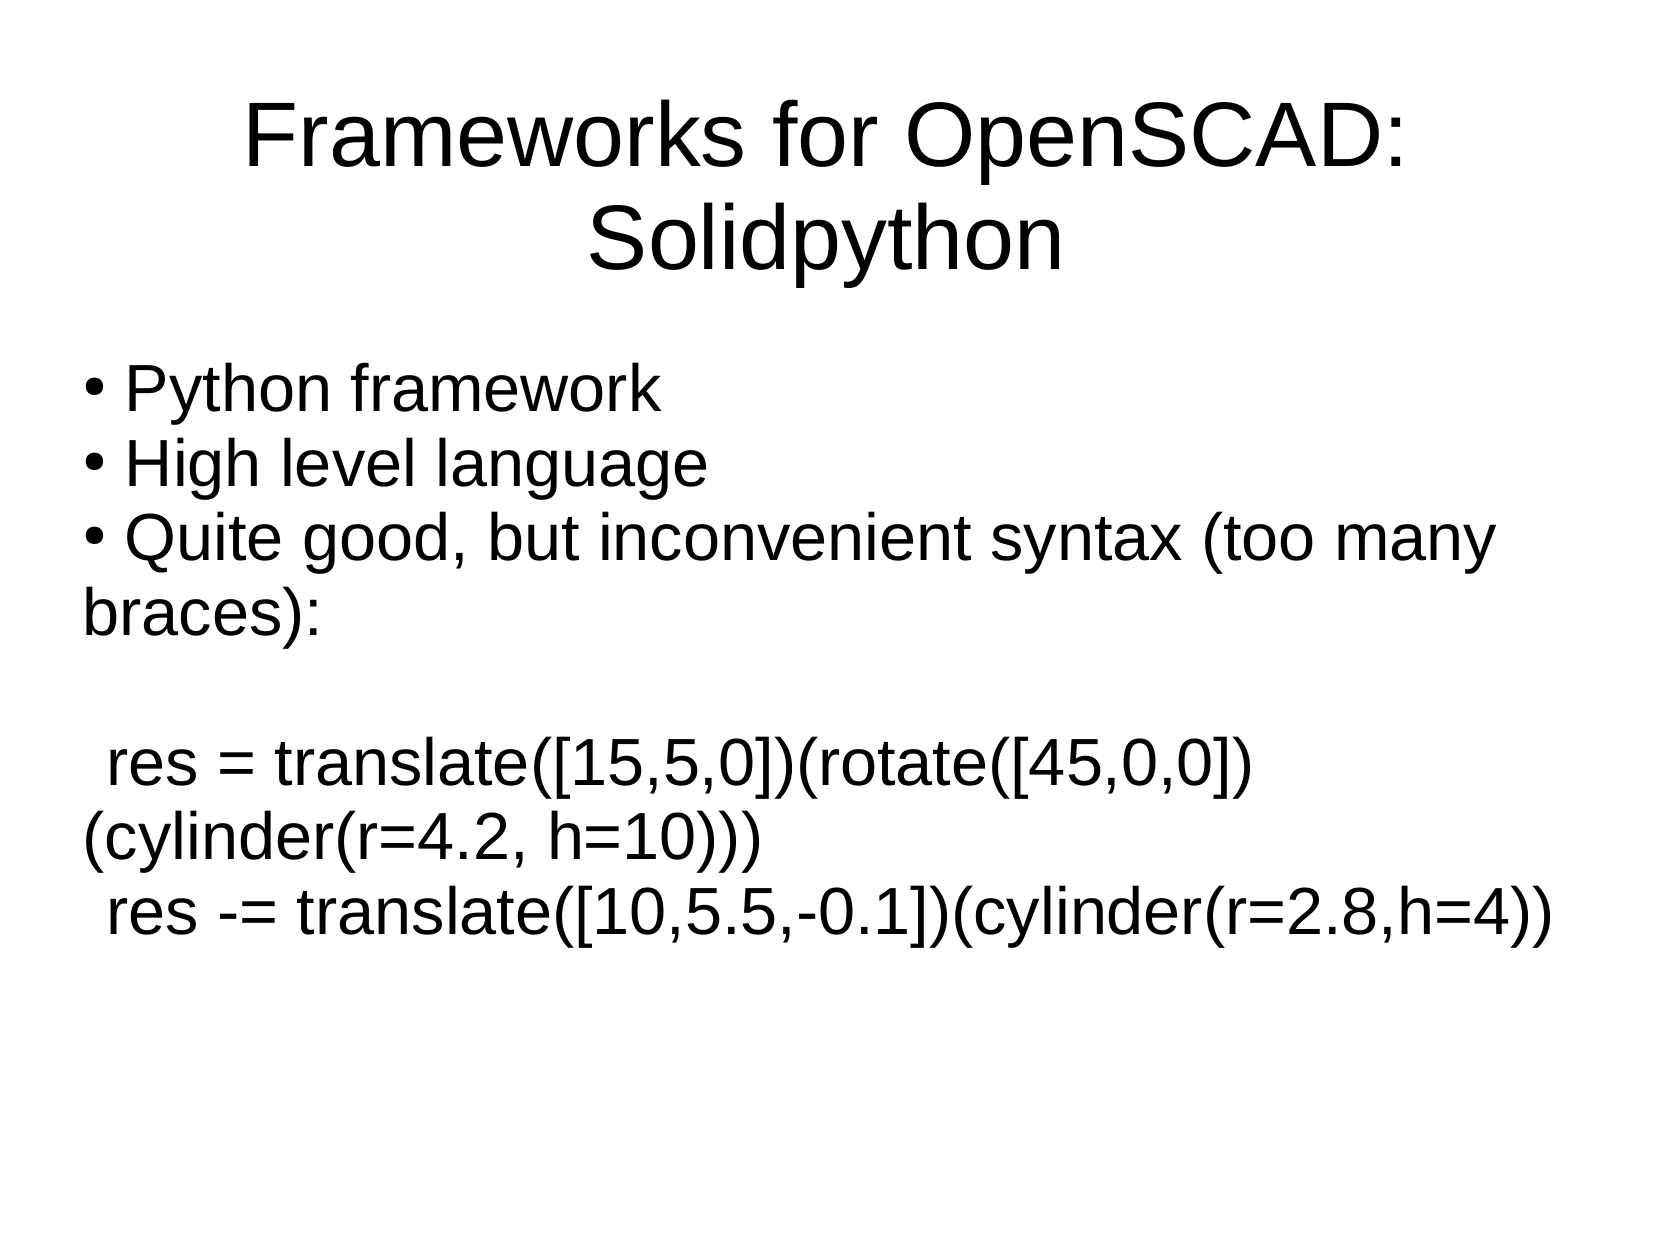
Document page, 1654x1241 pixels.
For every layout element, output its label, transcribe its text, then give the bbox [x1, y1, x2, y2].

title Frameworks for OpenSCAD: Solidpython [82, 82, 1571, 275]
subtitle Python framework High level language Quite good, but inconvenient syntax (too many braces): res = translate([15,5,0])(rotate([45,0,0])(cylinder(r=4.2, h=10))) res -= translate([10,5.5,-0.1])(cylinder(r=2.8,h=4)) [82, 275, 1571, 1024]
